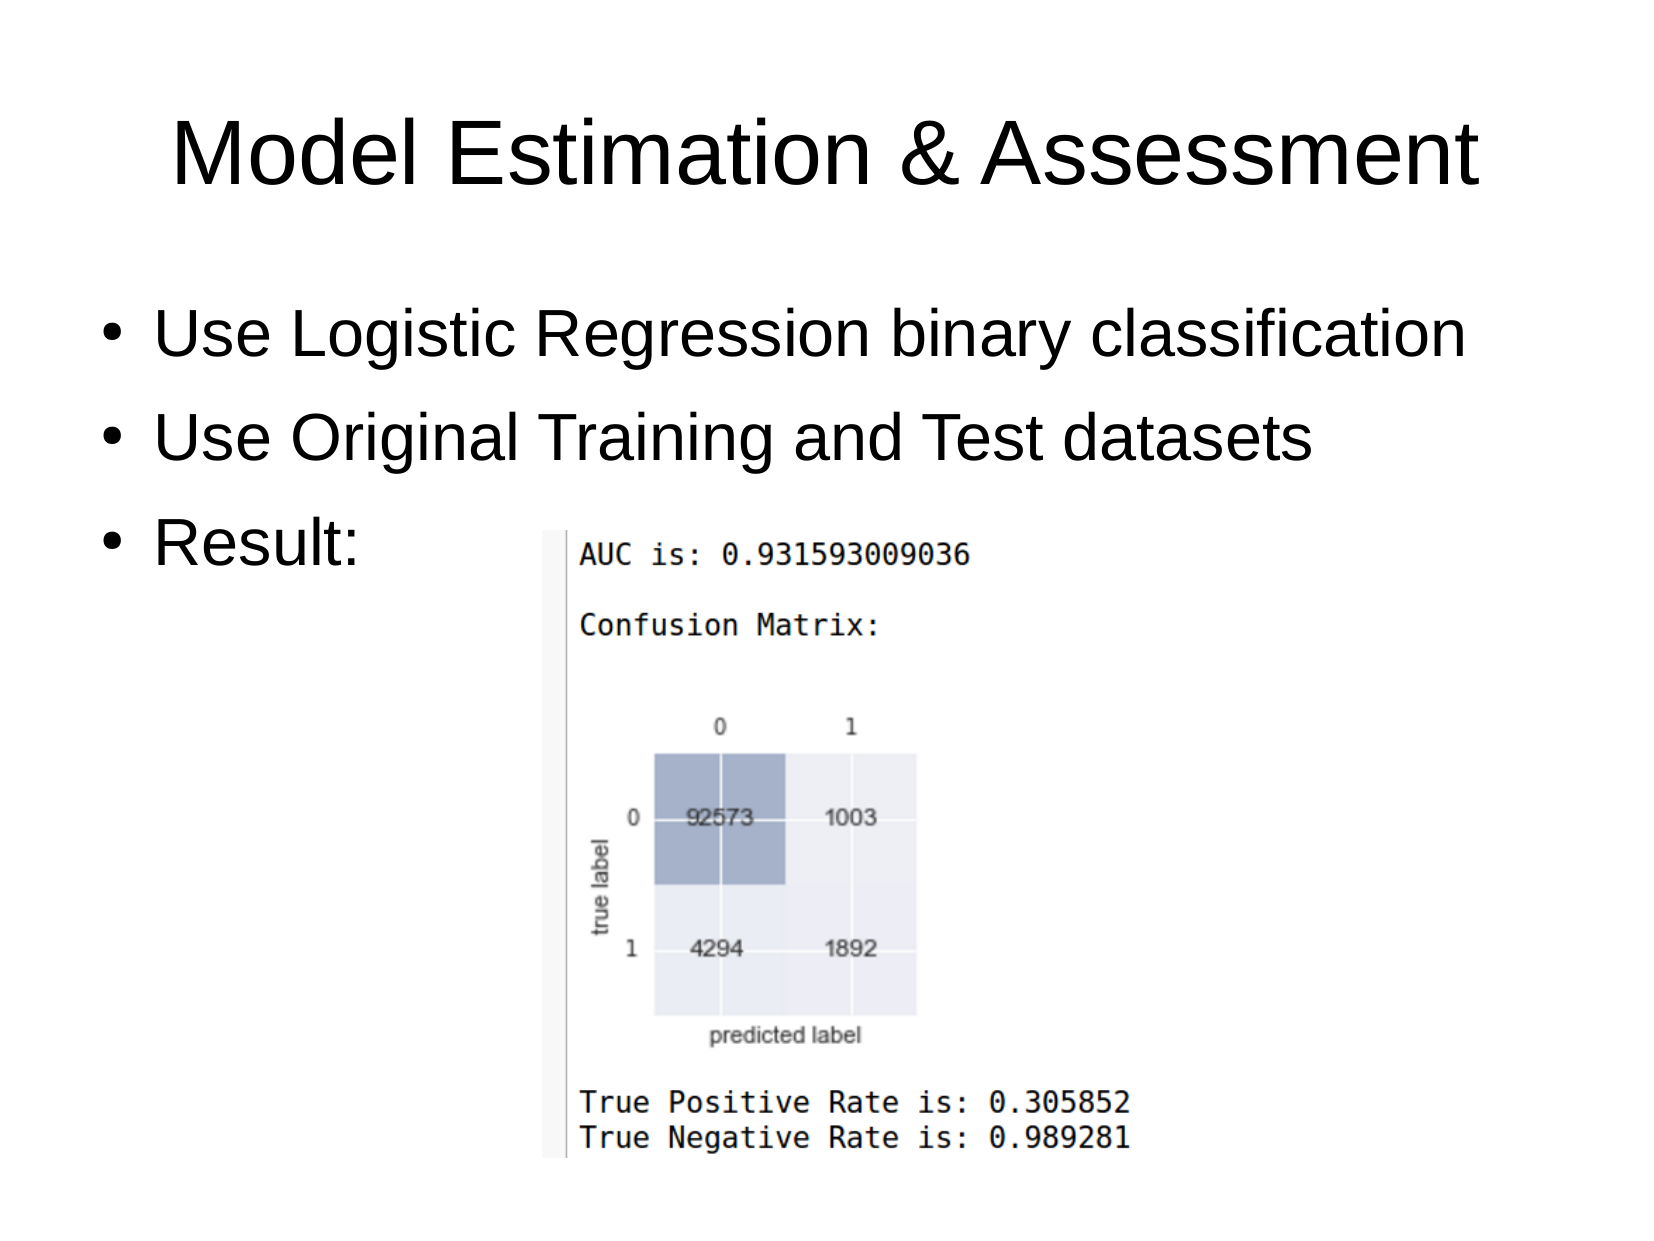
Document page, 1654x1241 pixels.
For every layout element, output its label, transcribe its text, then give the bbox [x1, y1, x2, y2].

list Use Logistic Regression binary classification Use Original Training and Test datasets Result: [82, 296, 1571, 1016]
title Model Estimation & Assessment [82, 49, 1571, 257]
picture [542, 530, 1156, 1158]
